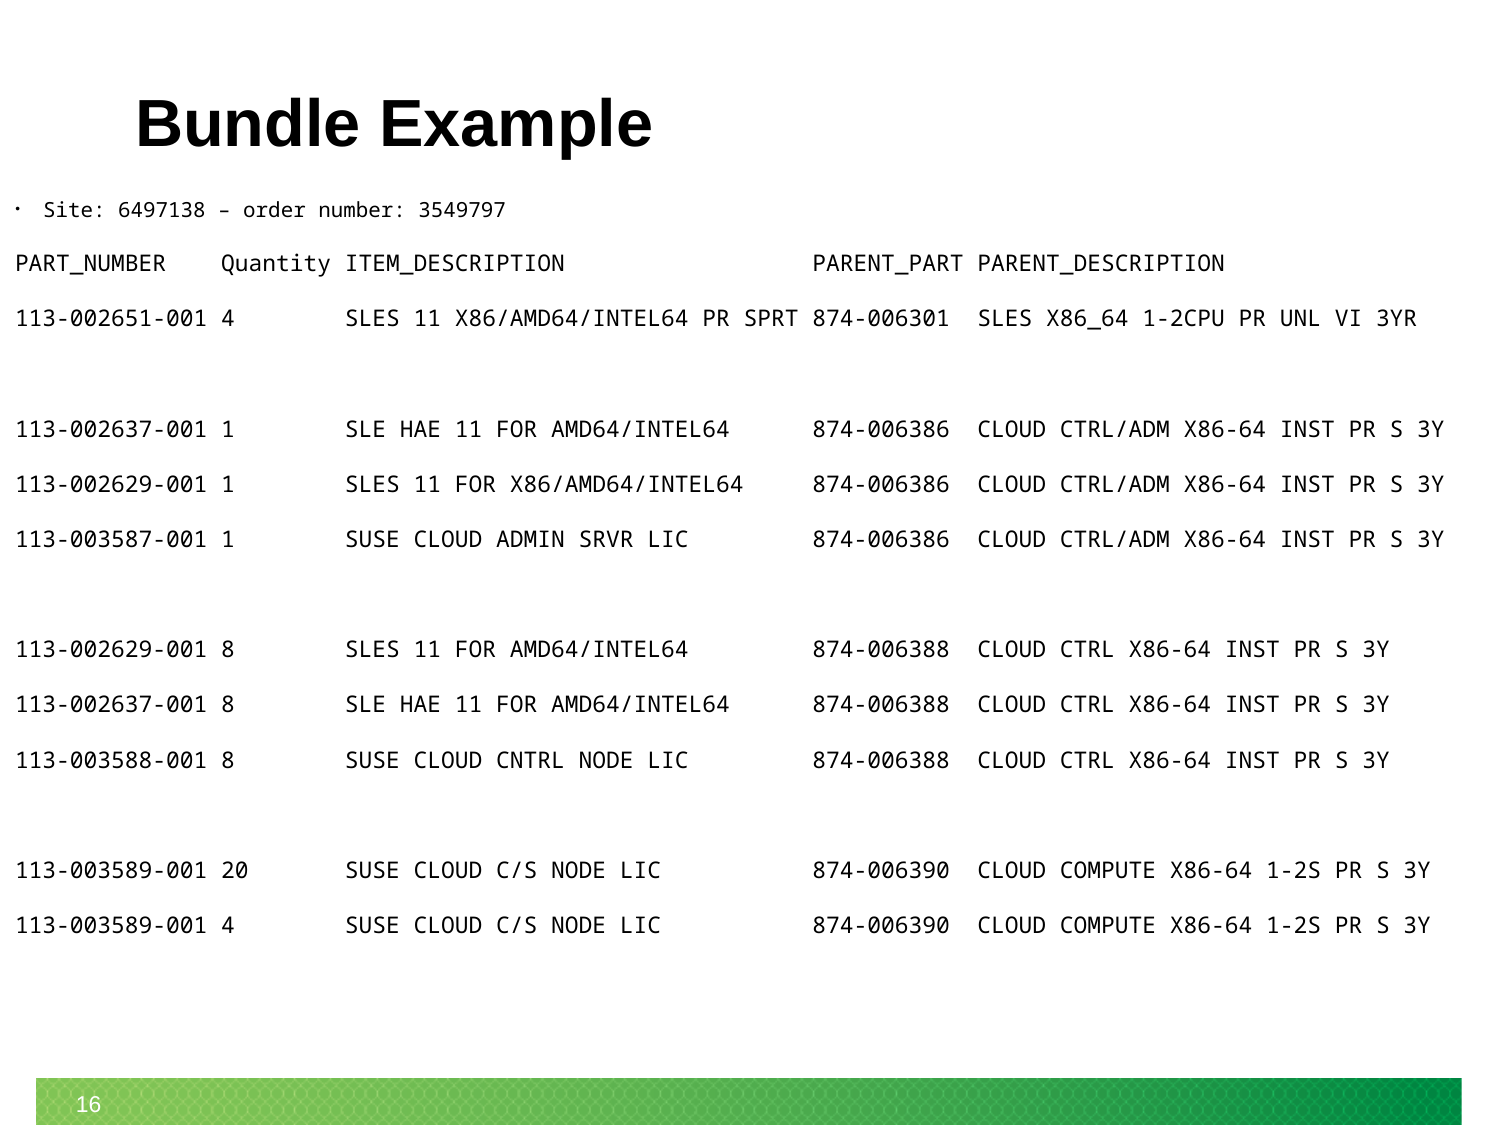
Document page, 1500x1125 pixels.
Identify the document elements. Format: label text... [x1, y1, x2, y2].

title Bundle Example [135, 41, 1372, 195]
picture [36, 1078, 1462, 1125]
list Site: 6497138 – order number: 3549797 PART_NUMBER Quantity ITEM_DESCRIPTION PARENT_PART PARENT_DESCRIPTION 113-002651-001 4 SLES 11 X86/AMD64/INTEL64 PR SPRT 874-006301 SLES X86_64 1-2CPU PR UNL VI 3YR 113-002637-001 1 SLE HAE 11 FOR AMD64/INTEL64 874-006386 CLOUD CTRL/ADM X86-64 INST PR S 3Y 113-002629-001 1 SLES 11 FOR X86/AMD64/INTEL64 874-006386 CLOUD CTRL/ADM X86-64 INST PR S 3Y 113-003587-001 1 SUSE CLOUD ADMIN SRVR LIC 874-006386 CLOUD CTRL/ADM X86-64 INST PR S 3Y 113-002629-001 8 SLES 11 FOR AMD64/INTEL64 874-006388 CLOUD CTRL X86-64 INST PR S 3Y 113-002637-001 8 SLE HAE 11 FOR AMD64/INTEL64 874-006388 CLOUD CTRL X86-64 INST PR S 3Y 113-003588-001 8 SUSE CLOUD CNTRL NODE LIC 874-006388 CLOUD CTRL X86-64 INST PR S 3Y 113-003589-001 20 SUSE CLOUD C/S NODE LIC 874-006390 CLOUD COMPUTE X86-64 1-2S PR S 3Y 113-003589-001 4 SUSE CLOUD C/S NODE LIC 874-006390 CLOUD COMPUTE X86-64 1-2S PR S 3Y [15, 195, 1486, 1066]
